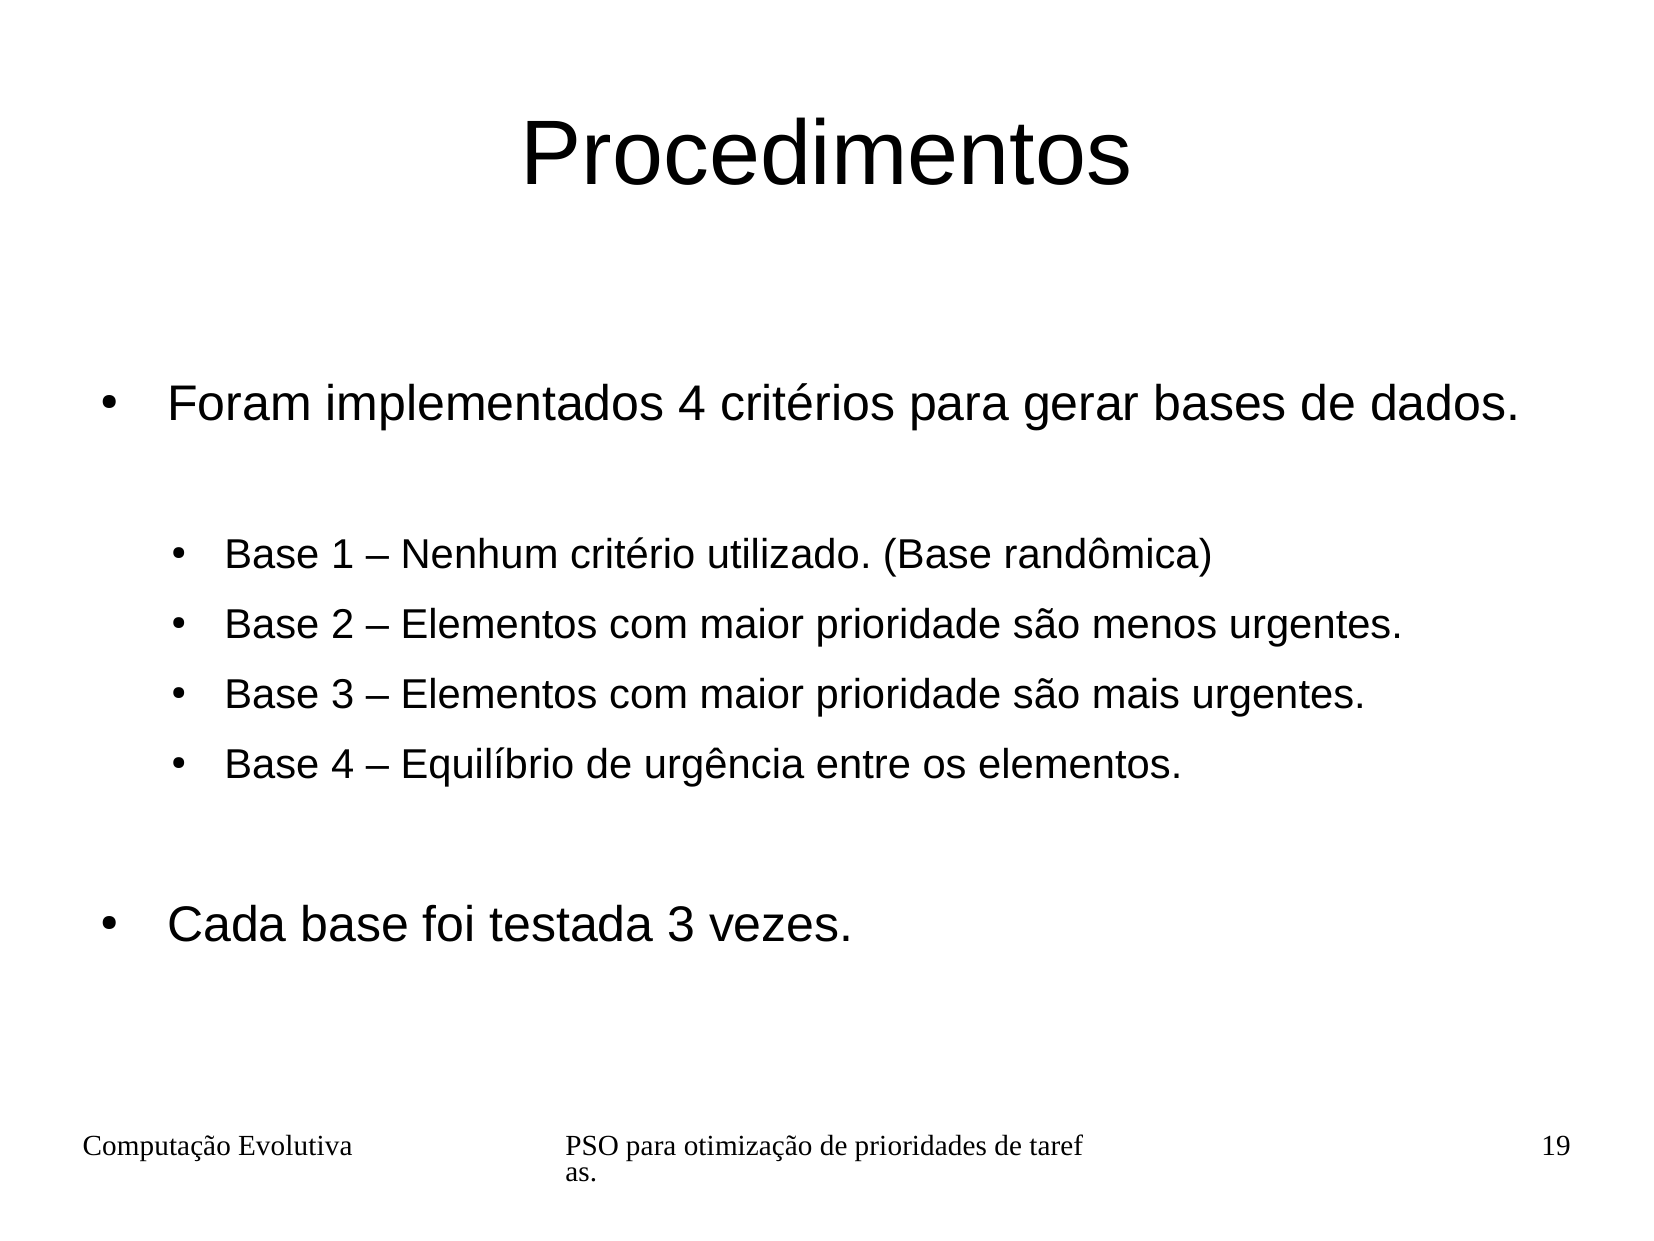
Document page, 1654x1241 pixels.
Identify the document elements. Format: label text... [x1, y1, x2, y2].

title Procedimentos [82, 56, 1571, 250]
list Foram implementados 4 critérios para gerar bases de dados. Base 1 – Nenhum critério utilizado. (Base randômica) Base 2 – Elementos com maior prioridade são menos urgentes. Base 3 – Elementos com maior prioridade são mais urgentes. Base 4 – Equilíbrio de urgência entre os elementos. Cada base foi testada 3 vezes. [82, 290, 1571, 1094]
